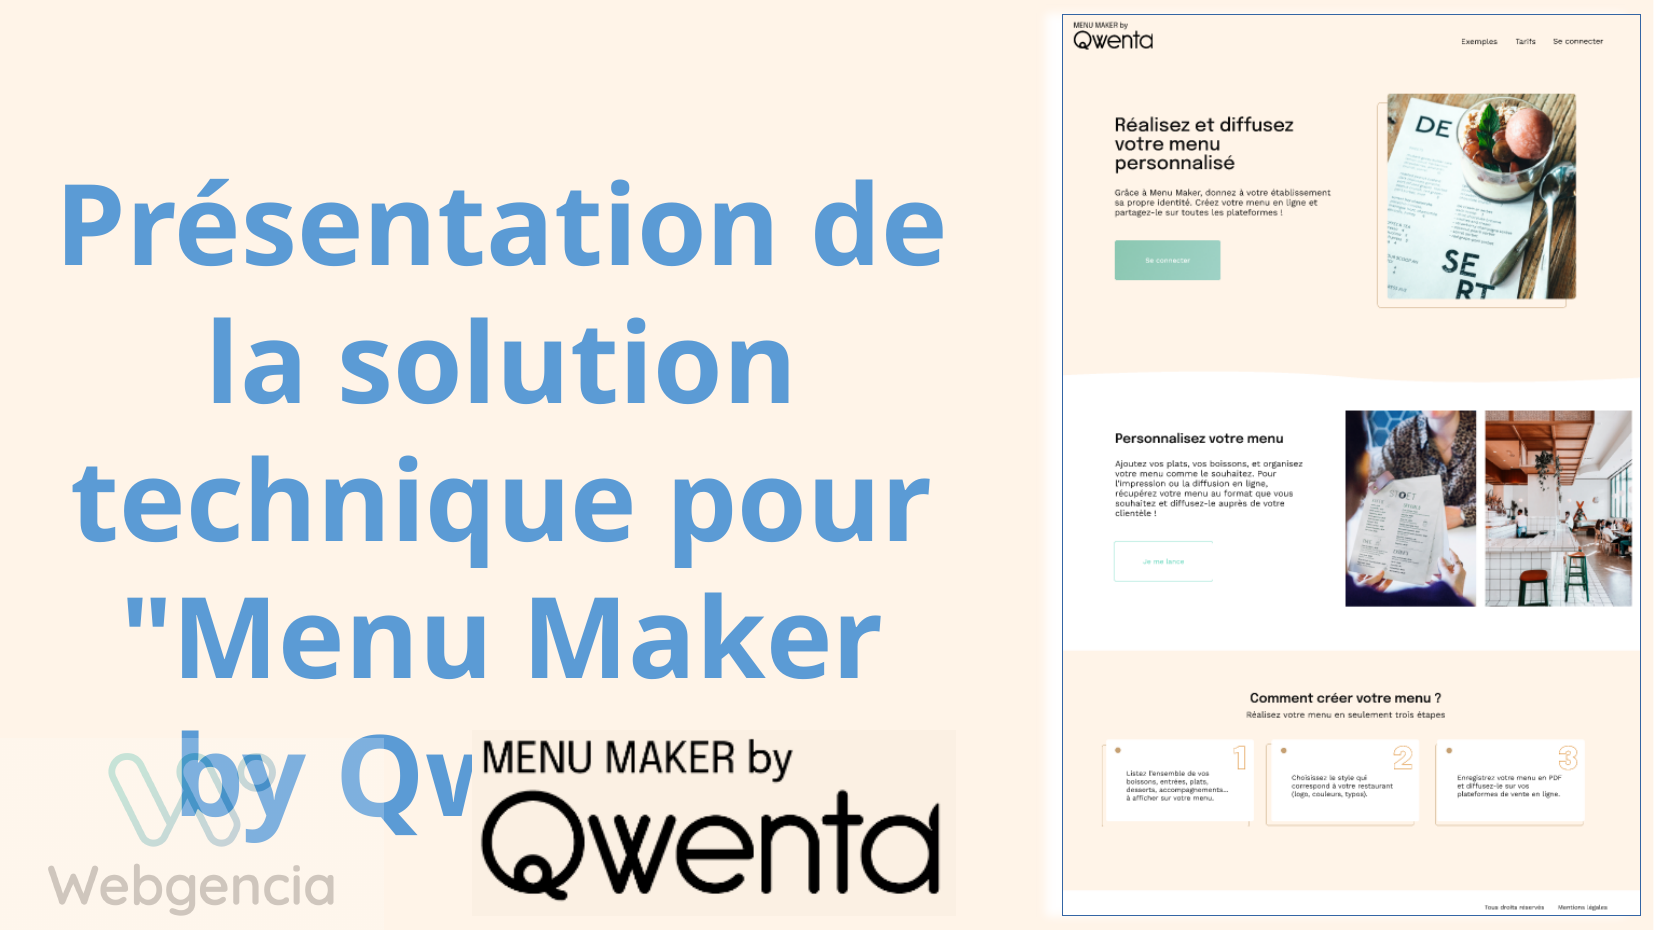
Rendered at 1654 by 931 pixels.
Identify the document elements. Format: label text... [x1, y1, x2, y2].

picture [472, 730, 956, 916]
picture [0, 738, 384, 931]
picture [1062, 14, 1641, 916]
text_box Présentation de la solution technique pour "Menu Maker by Qwenta" [29, 147, 975, 569]
